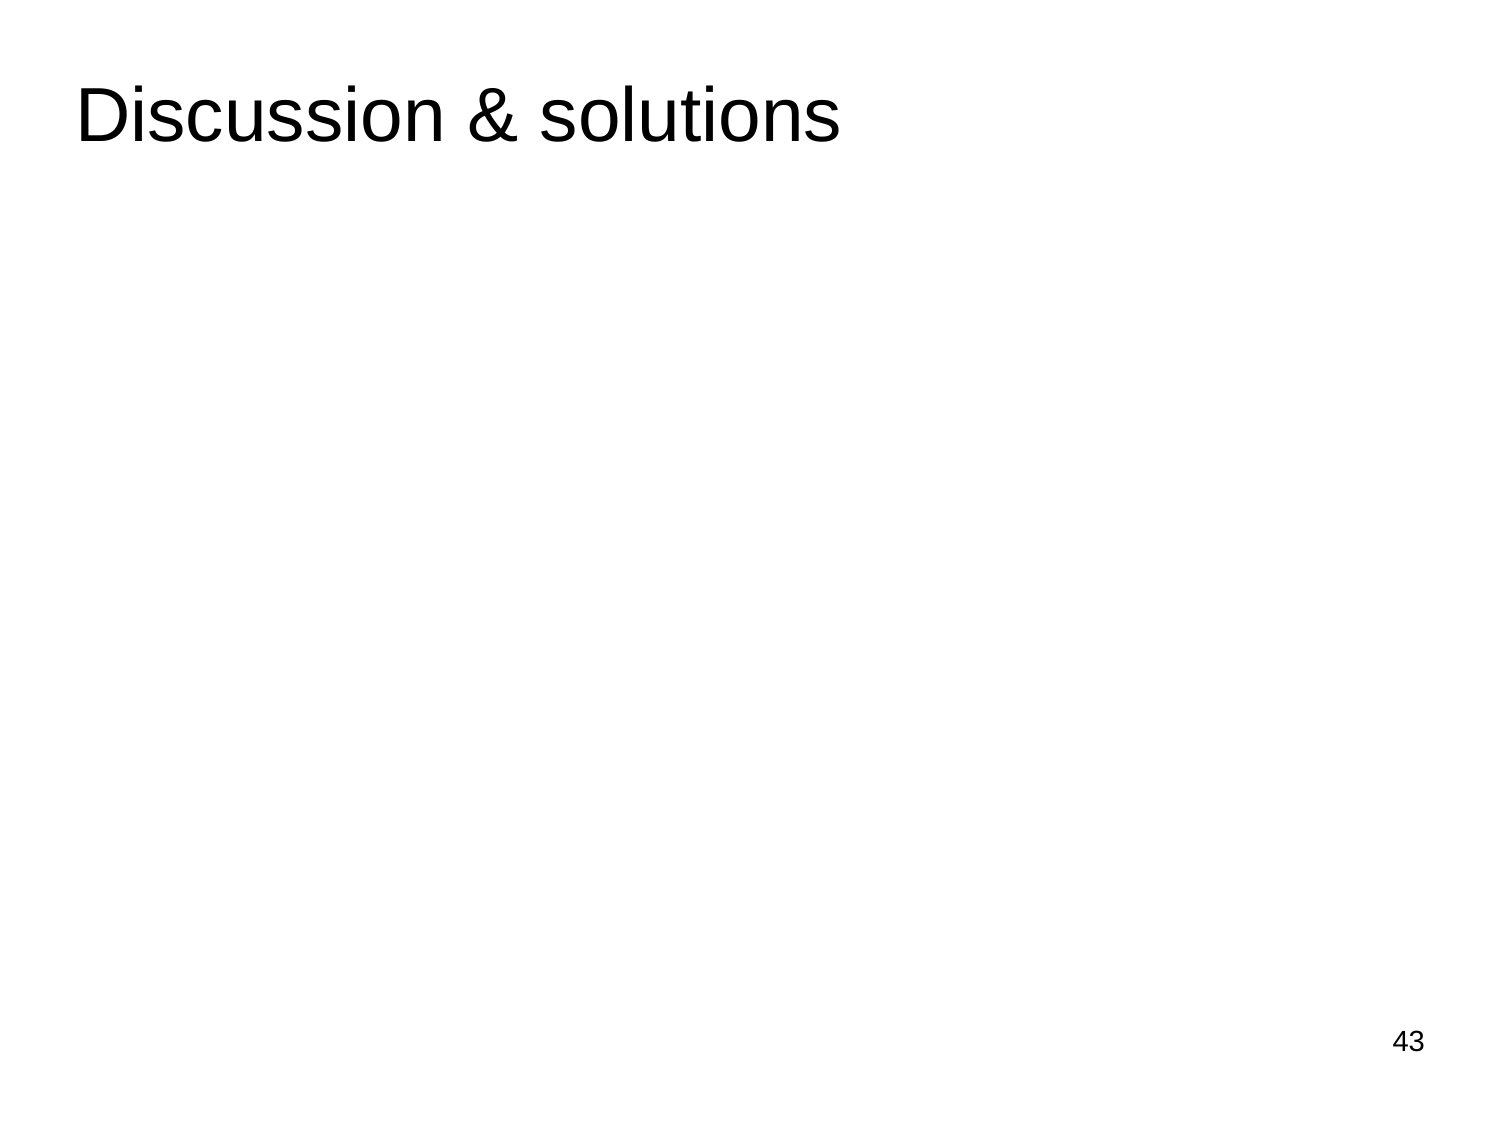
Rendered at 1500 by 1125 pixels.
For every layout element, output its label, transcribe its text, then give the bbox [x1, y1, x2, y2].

title Discussion & solutions [75, 44, 1425, 185]
